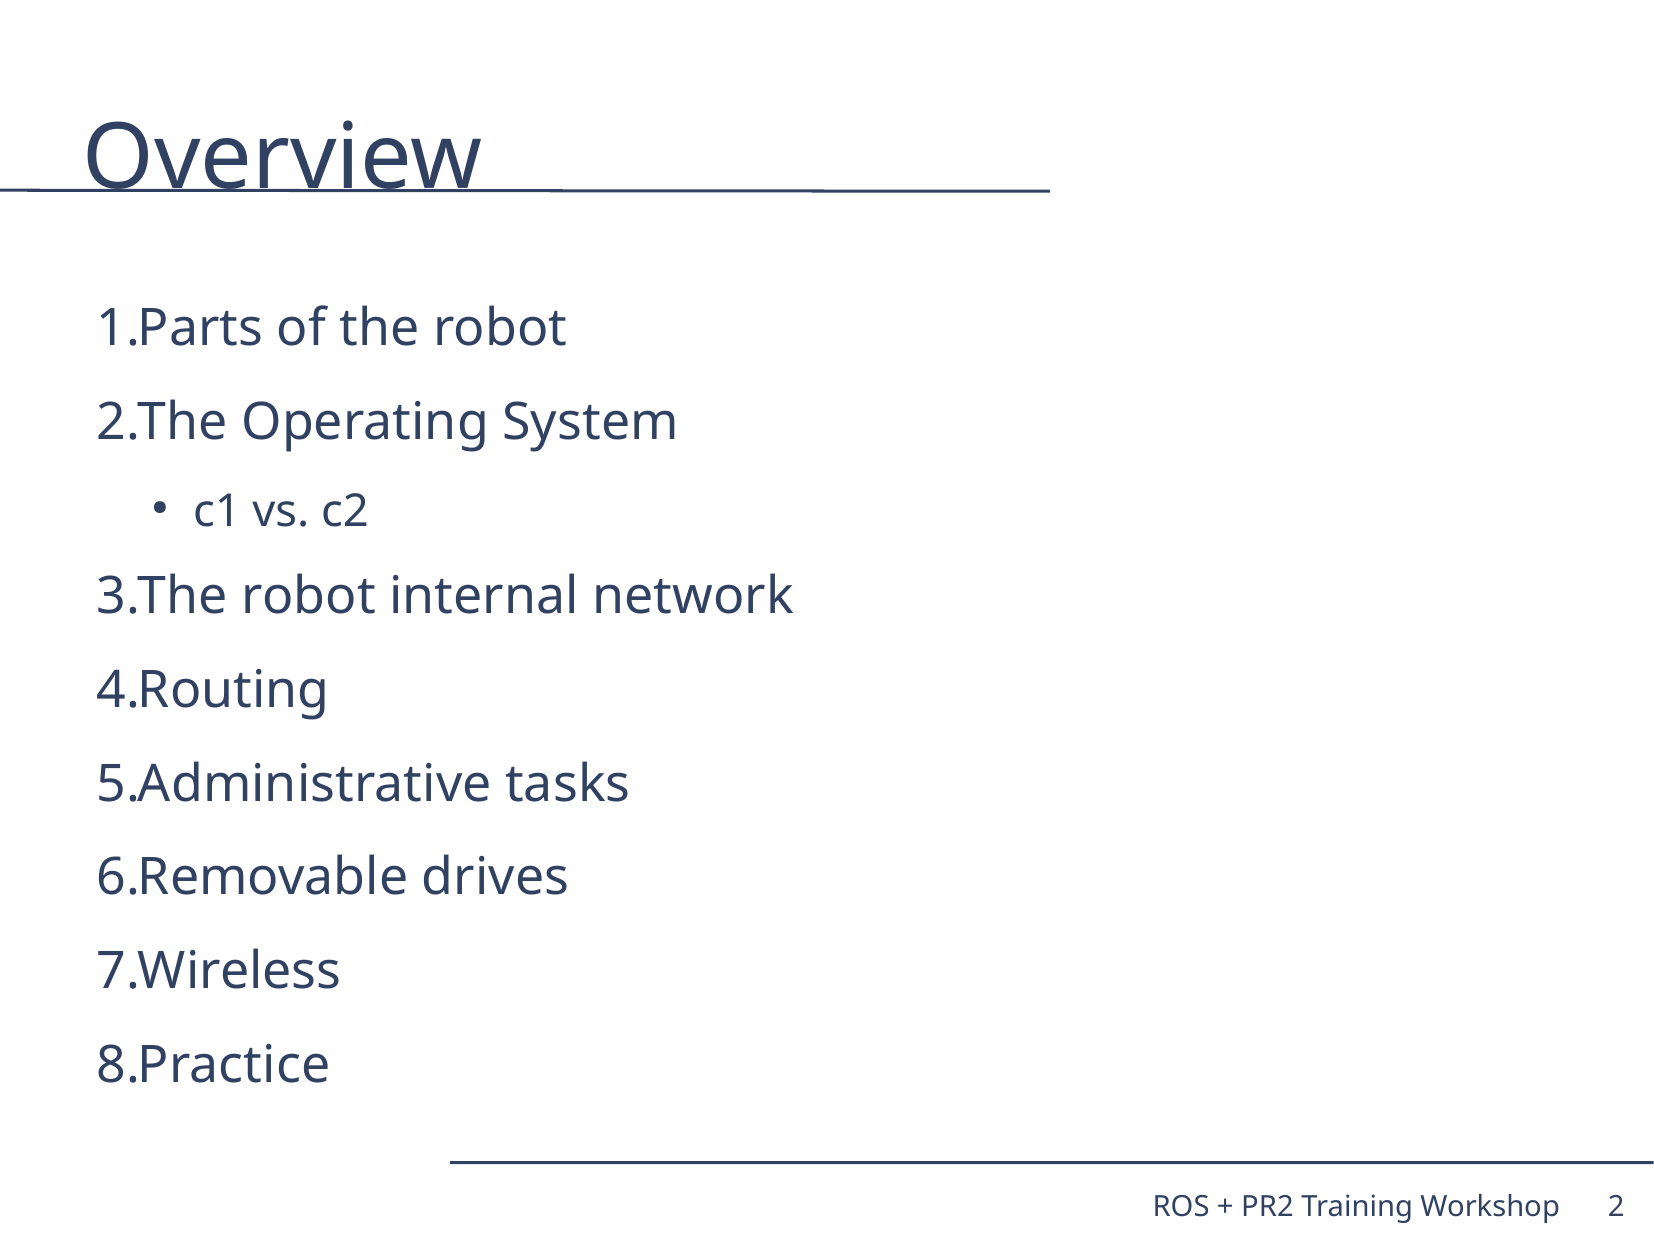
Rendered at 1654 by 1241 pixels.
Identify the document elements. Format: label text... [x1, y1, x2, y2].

list Parts of the robot The Operating System c1 vs. c2 The robot internal network Routing Administrative tasks Removable drives Wireless Practice [82, 290, 1571, 1109]
title Overview [82, 49, 1571, 257]
